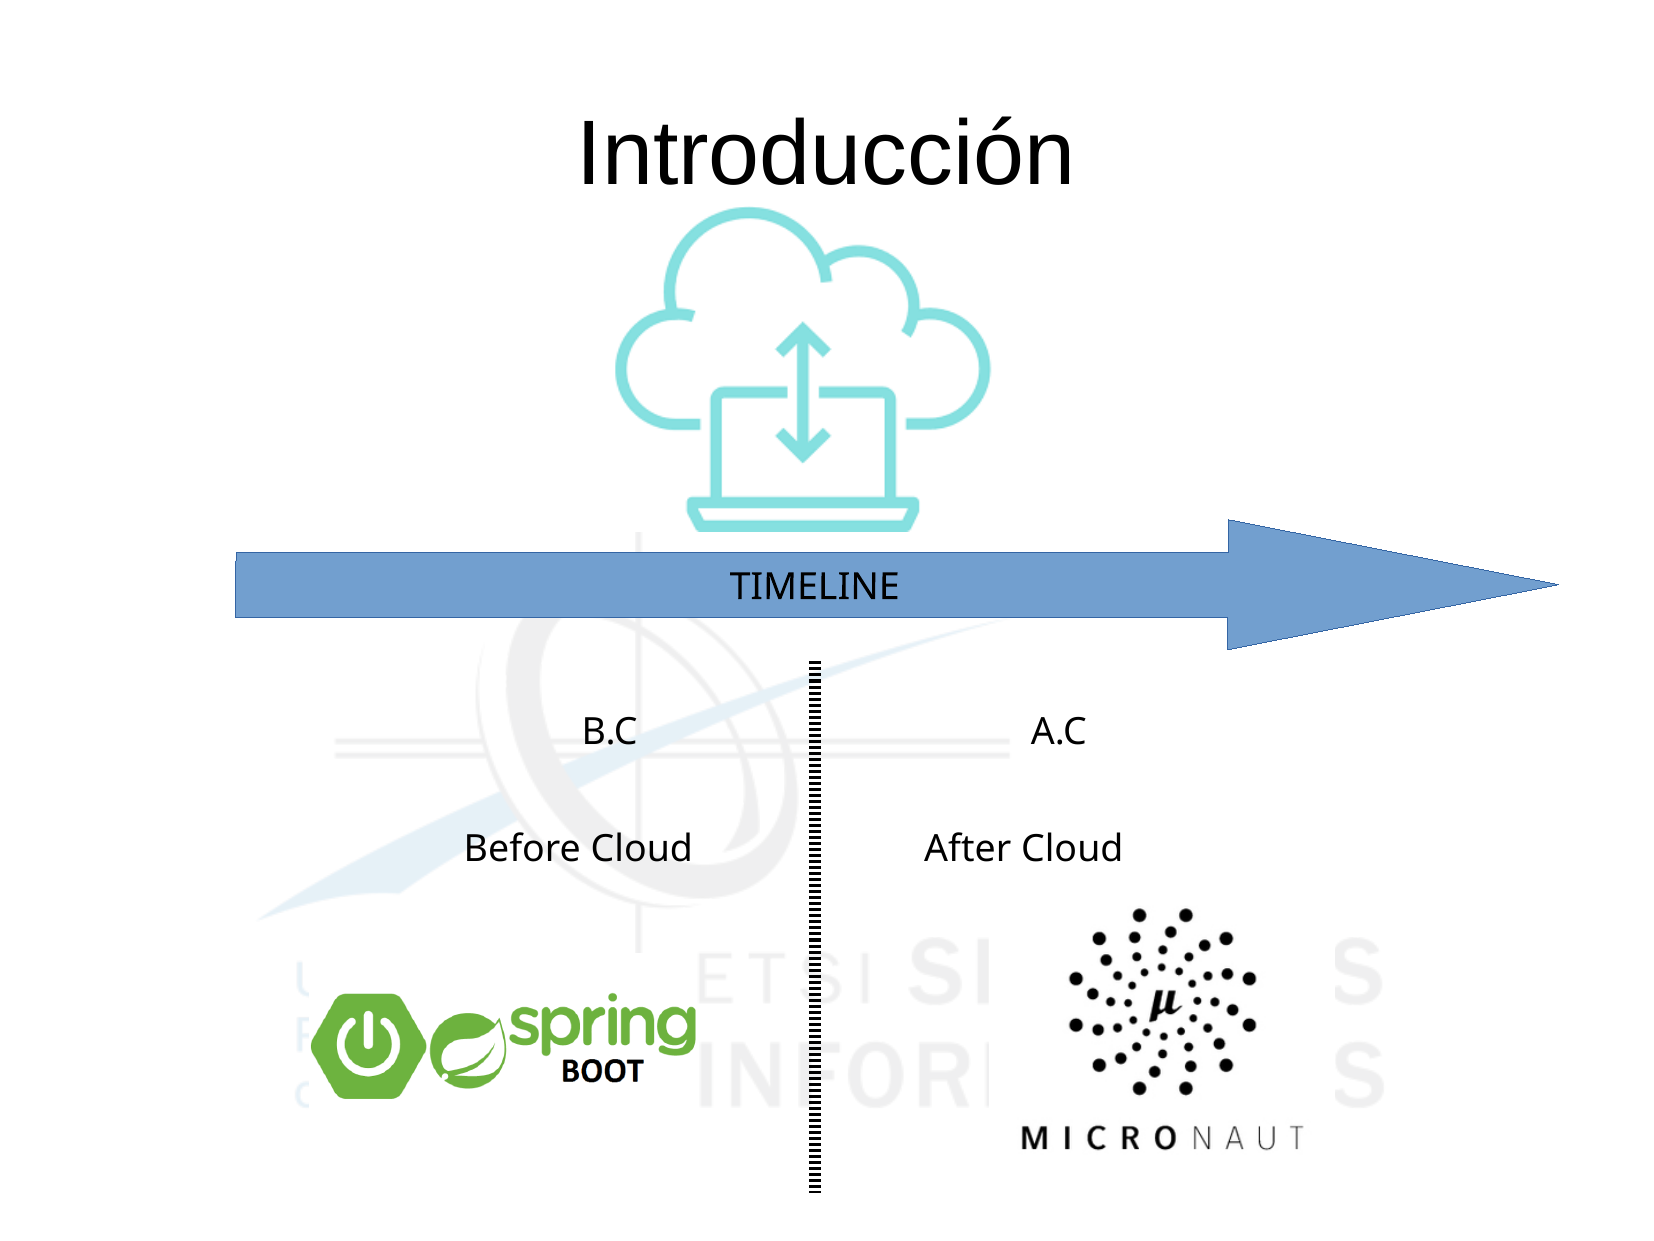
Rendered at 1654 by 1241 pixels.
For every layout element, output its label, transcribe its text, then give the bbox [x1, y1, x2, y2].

picture [237, 613, 1416, 1193]
text_box A.C [1016, 696, 1111, 775]
text_box After Cloud [909, 813, 1205, 892]
text_box Before Cloud [448, 813, 745, 892]
text_box TIMELINE [235, 519, 1559, 650]
title Introducción [82, 49, 1571, 257]
text_box B.C [566, 696, 662, 775]
picture [237, 257, 1416, 556]
